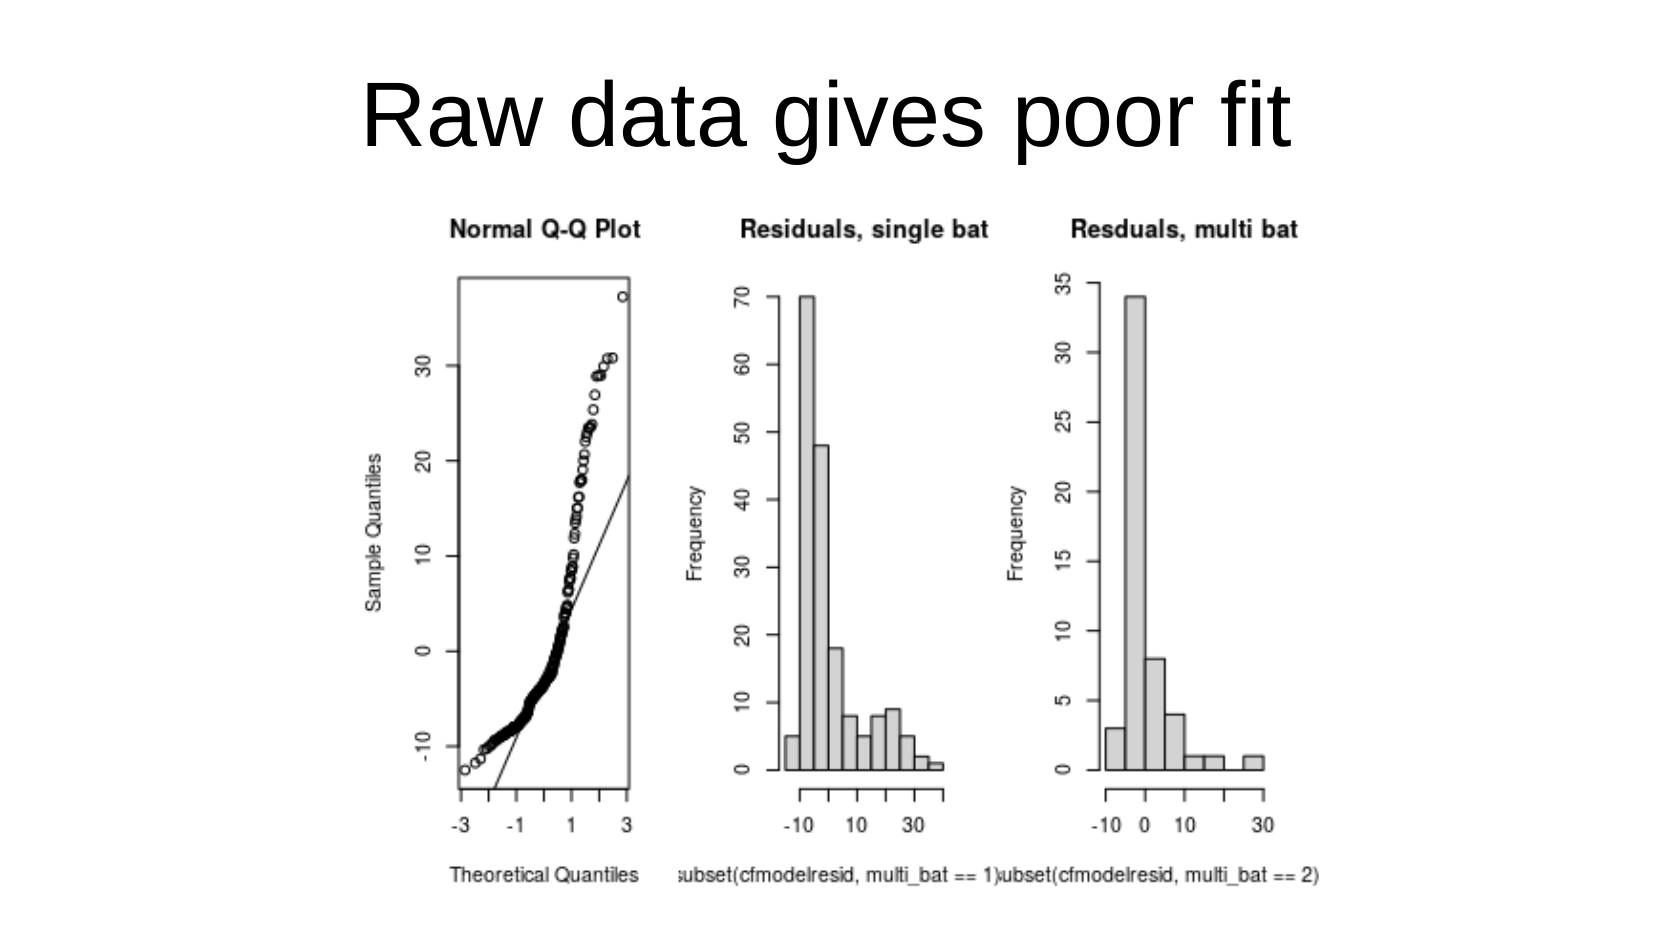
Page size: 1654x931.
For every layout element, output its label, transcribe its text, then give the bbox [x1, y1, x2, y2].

picture [360, 179, 1321, 913]
title Raw data gives poor fit [82, 37, 1571, 193]
